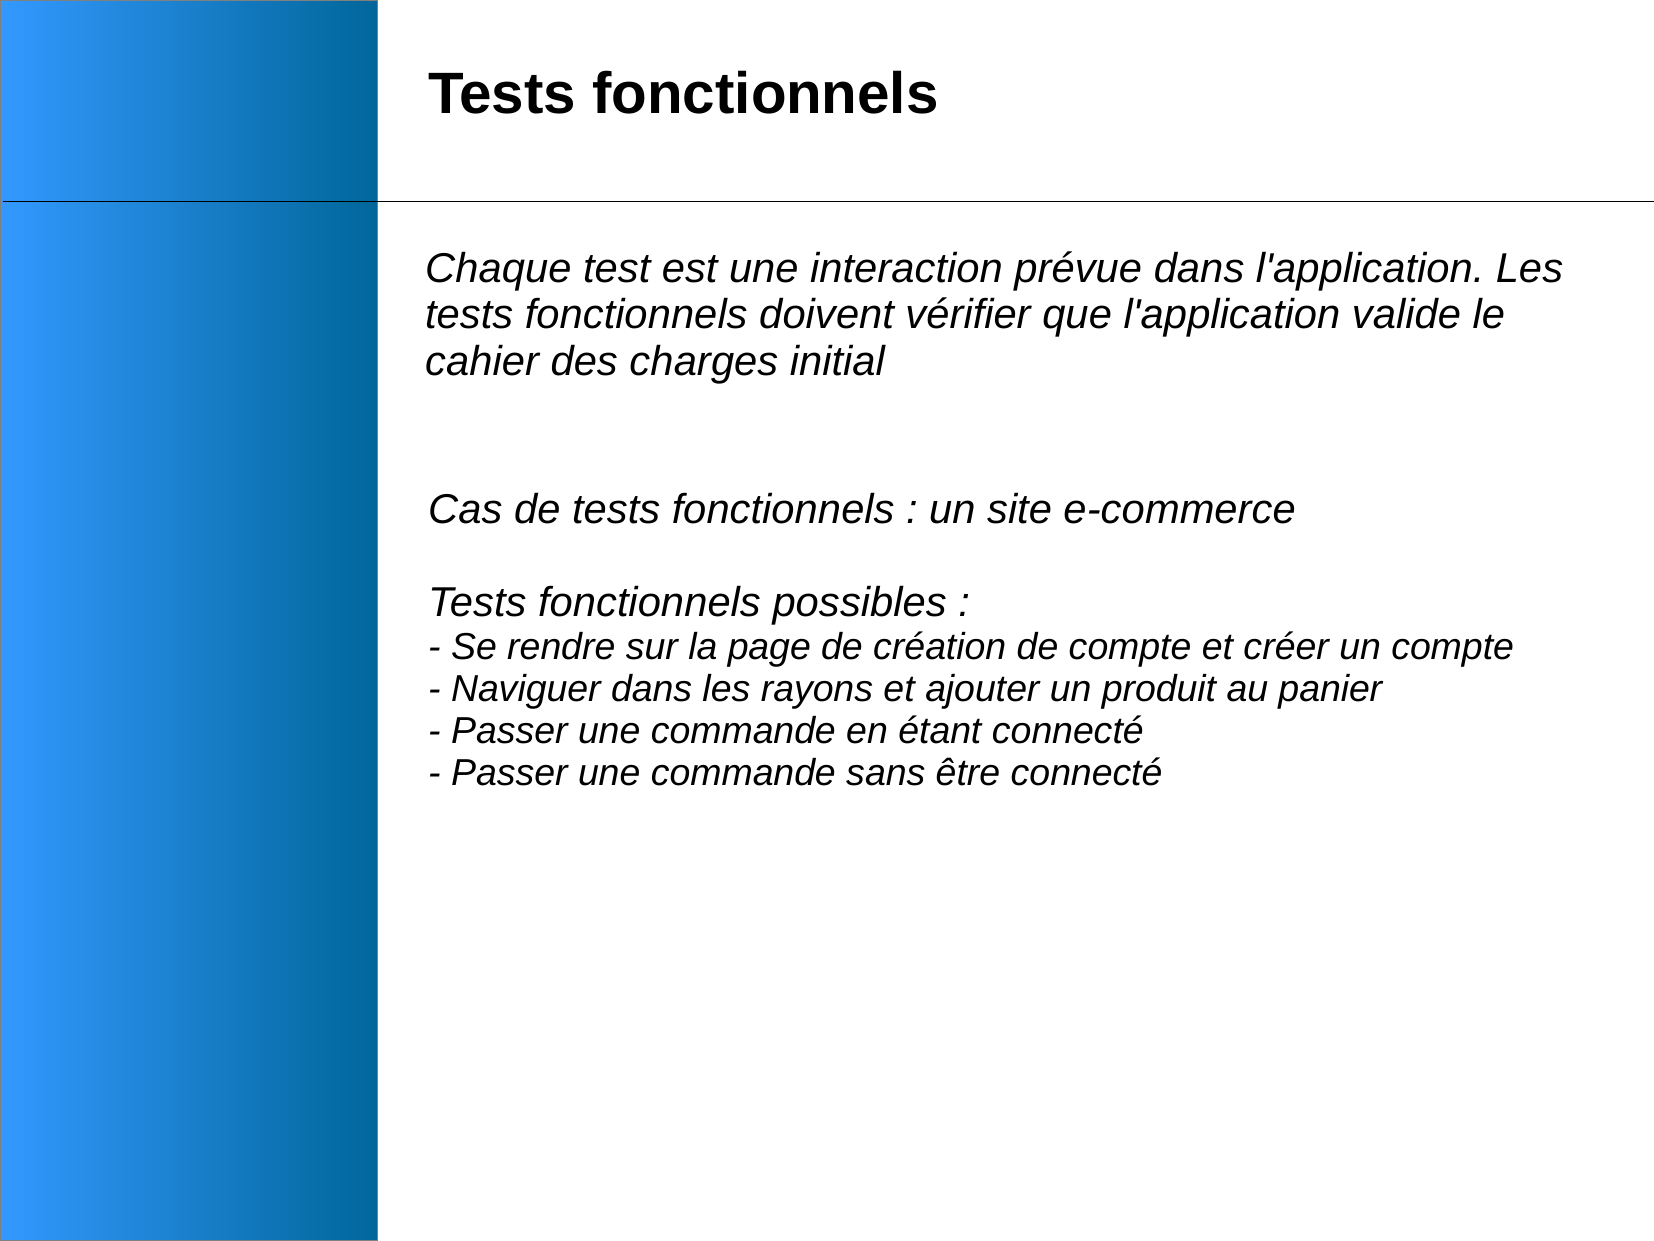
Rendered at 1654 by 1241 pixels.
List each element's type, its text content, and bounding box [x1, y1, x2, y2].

text_box Cas de tests fonctionnels : un site e-commerce Tests fonctionnels possibles : - Se rendre sur la page de création de compte et créer un compte - Naviguer dans les rayons et ajouter un produit au panier - Passer une commande en étant connecté - Passer une commande sans être connecté [413, 478, 1654, 947]
text_box Tests fonctionnels [413, 53, 1371, 201]
list Chaque test est une interaction prévue dans l'application. Les tests fonctionnels doivent vérifier que l'application valide le cahier des charges initial [354, 244, 1607, 621]
text_box [0, 0, 378, 1241]
